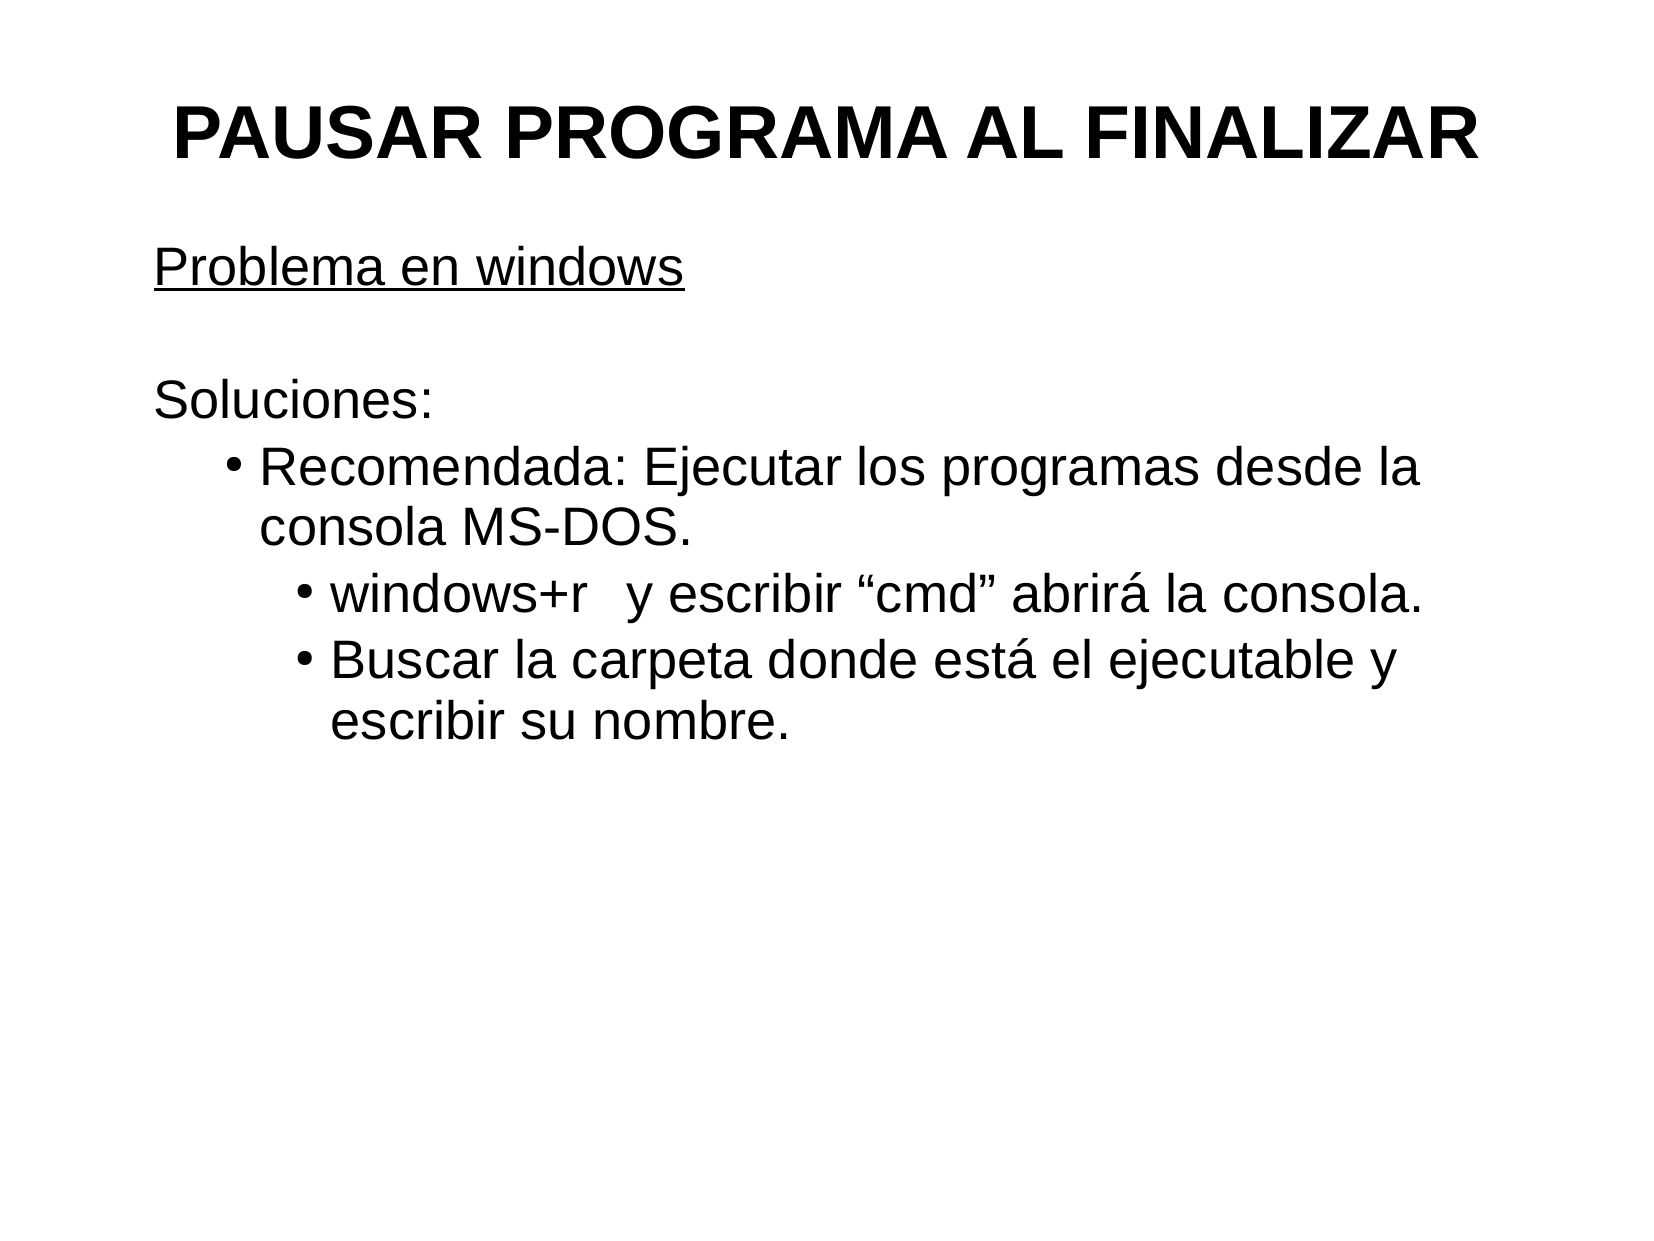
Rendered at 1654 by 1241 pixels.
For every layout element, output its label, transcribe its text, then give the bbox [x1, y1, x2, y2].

title PAUSAR PROGRAMA AL FINALIZAR [82, 29, 1571, 237]
text_box Problema en windows Soluciones: Recomendada: Ejecutar los programas desde la consola MS-DOS. windows+r y escribir “cmd” abrirá la consola. Buscar la carpeta donde está el ejecutable y escribir su nombre. [153, 236, 1548, 1114]
